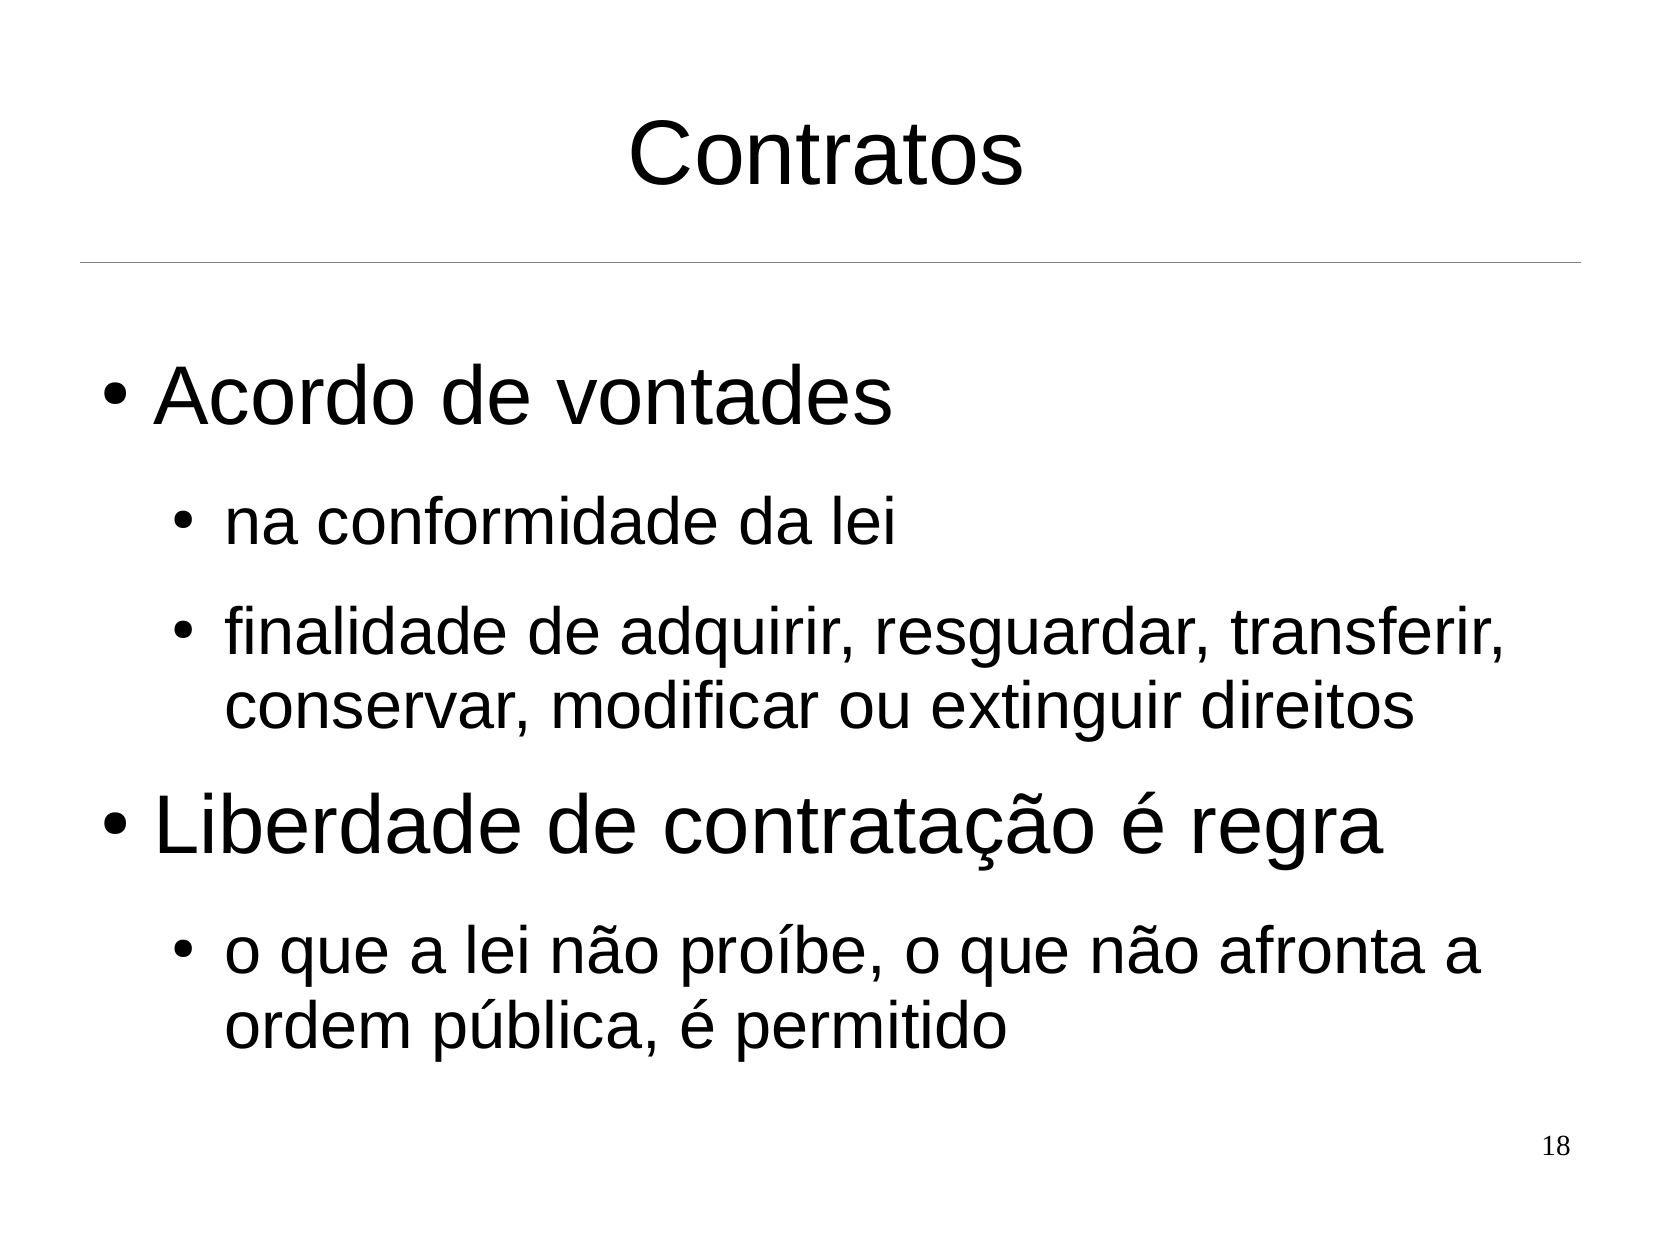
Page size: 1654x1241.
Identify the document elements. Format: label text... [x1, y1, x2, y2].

list Acordo de vontades na conformidade da lei finalidade de adquirir, resguardar, transferir, conservar, modificar ou extinguir direitos Liberdade de contratação é regra o que a lei não proíbe, o que não afronta a ordem pública, é permitido [82, 349, 1571, 1095]
title Contratos [82, 56, 1571, 250]
